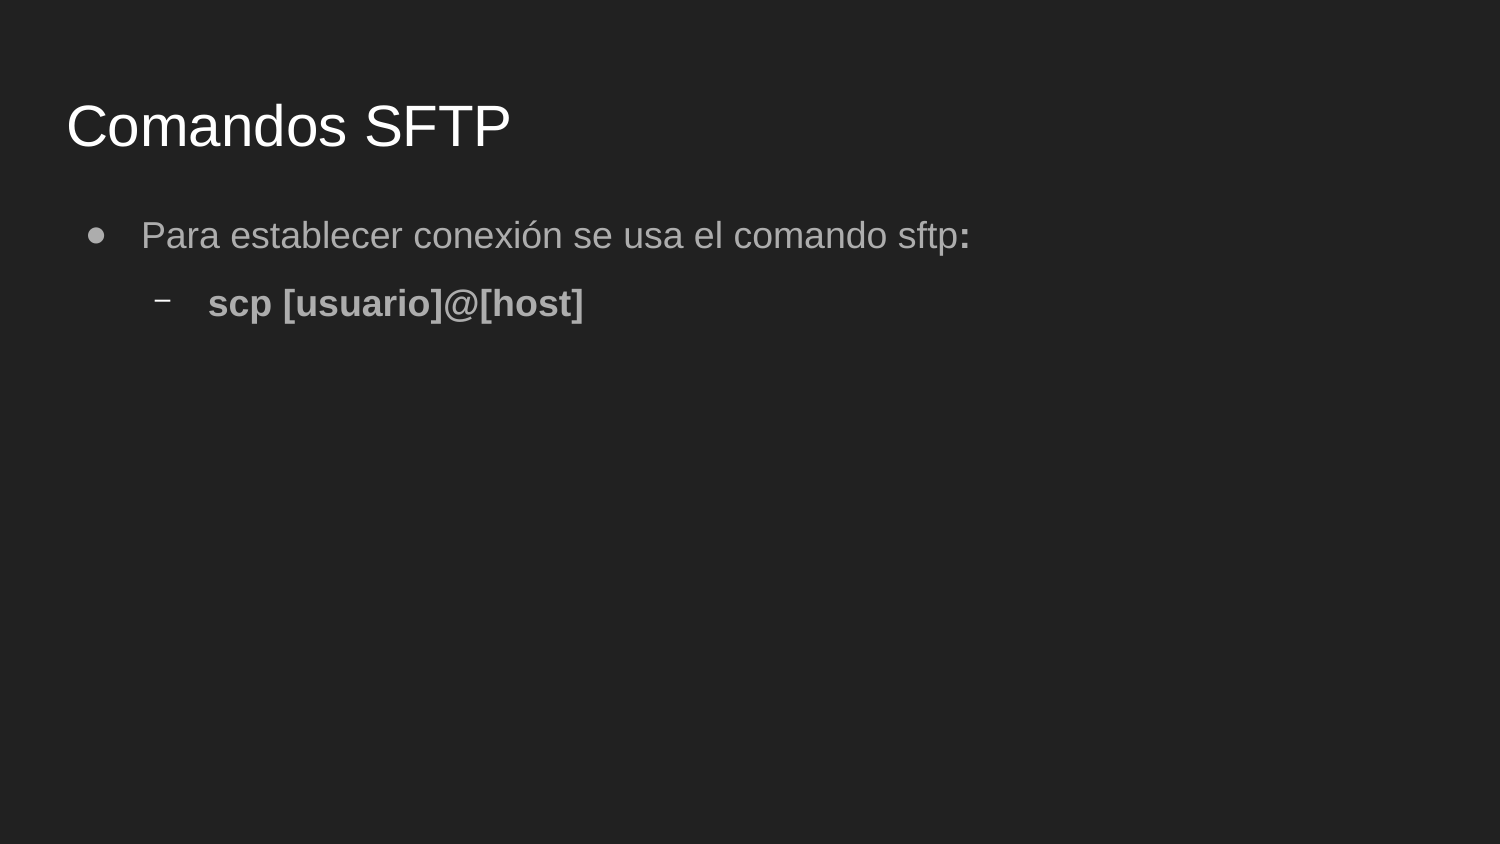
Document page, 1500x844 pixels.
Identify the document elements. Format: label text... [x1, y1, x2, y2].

title Comandos SFTP [51, 72, 1449, 167]
list Para establecer conexión se usa el comando sftp: scp [usuario]@[host] [51, 189, 1441, 750]
